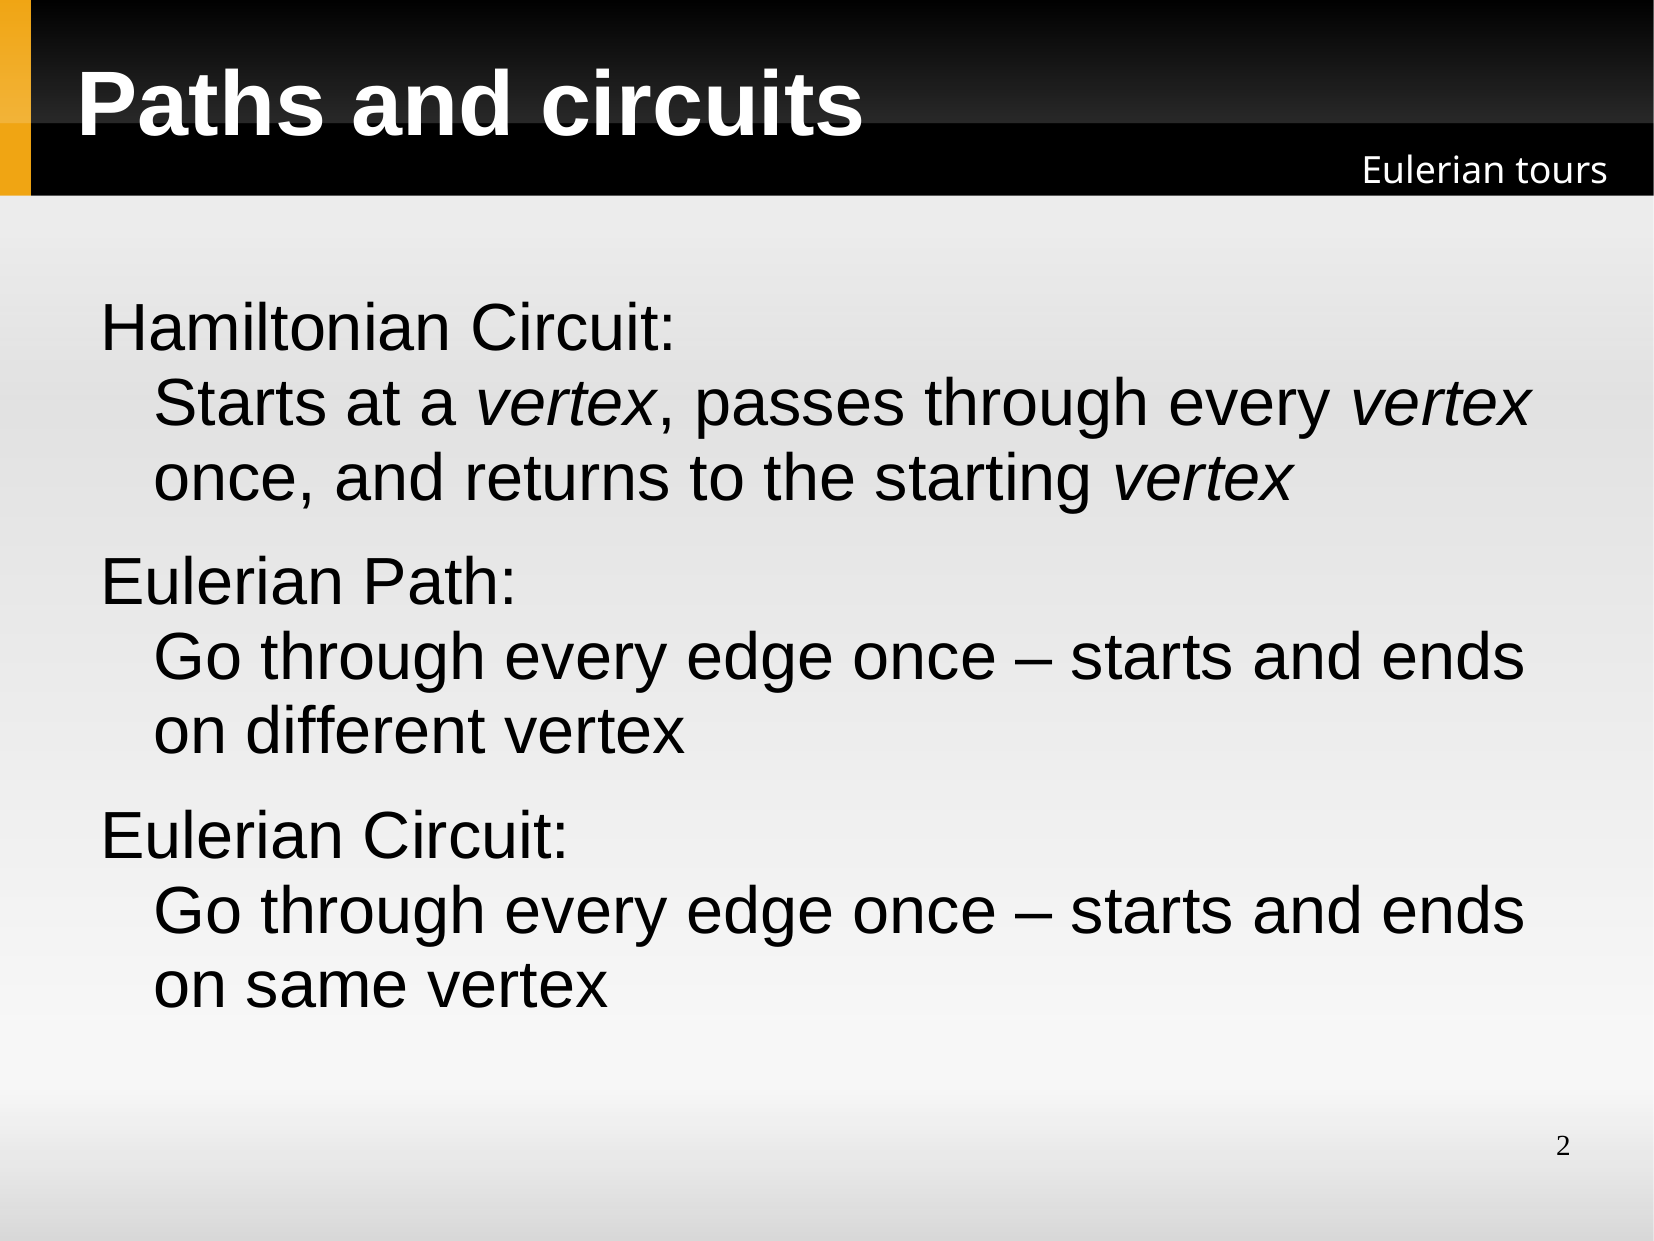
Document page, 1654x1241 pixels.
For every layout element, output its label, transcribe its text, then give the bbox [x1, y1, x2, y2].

list Hamiltonian Circuit: Starts at a vertex, passes through every vertex once, and returns to the starting vertex Eulerian Path: Go through every edge once – starts and ends on different vertex Eulerian Circuit: Go through every edge once – starts and ends on same vertex [82, 290, 1571, 1094]
title Paths and circuits [76, 7, 1565, 200]
picture [0, 0, 1654, 1241]
